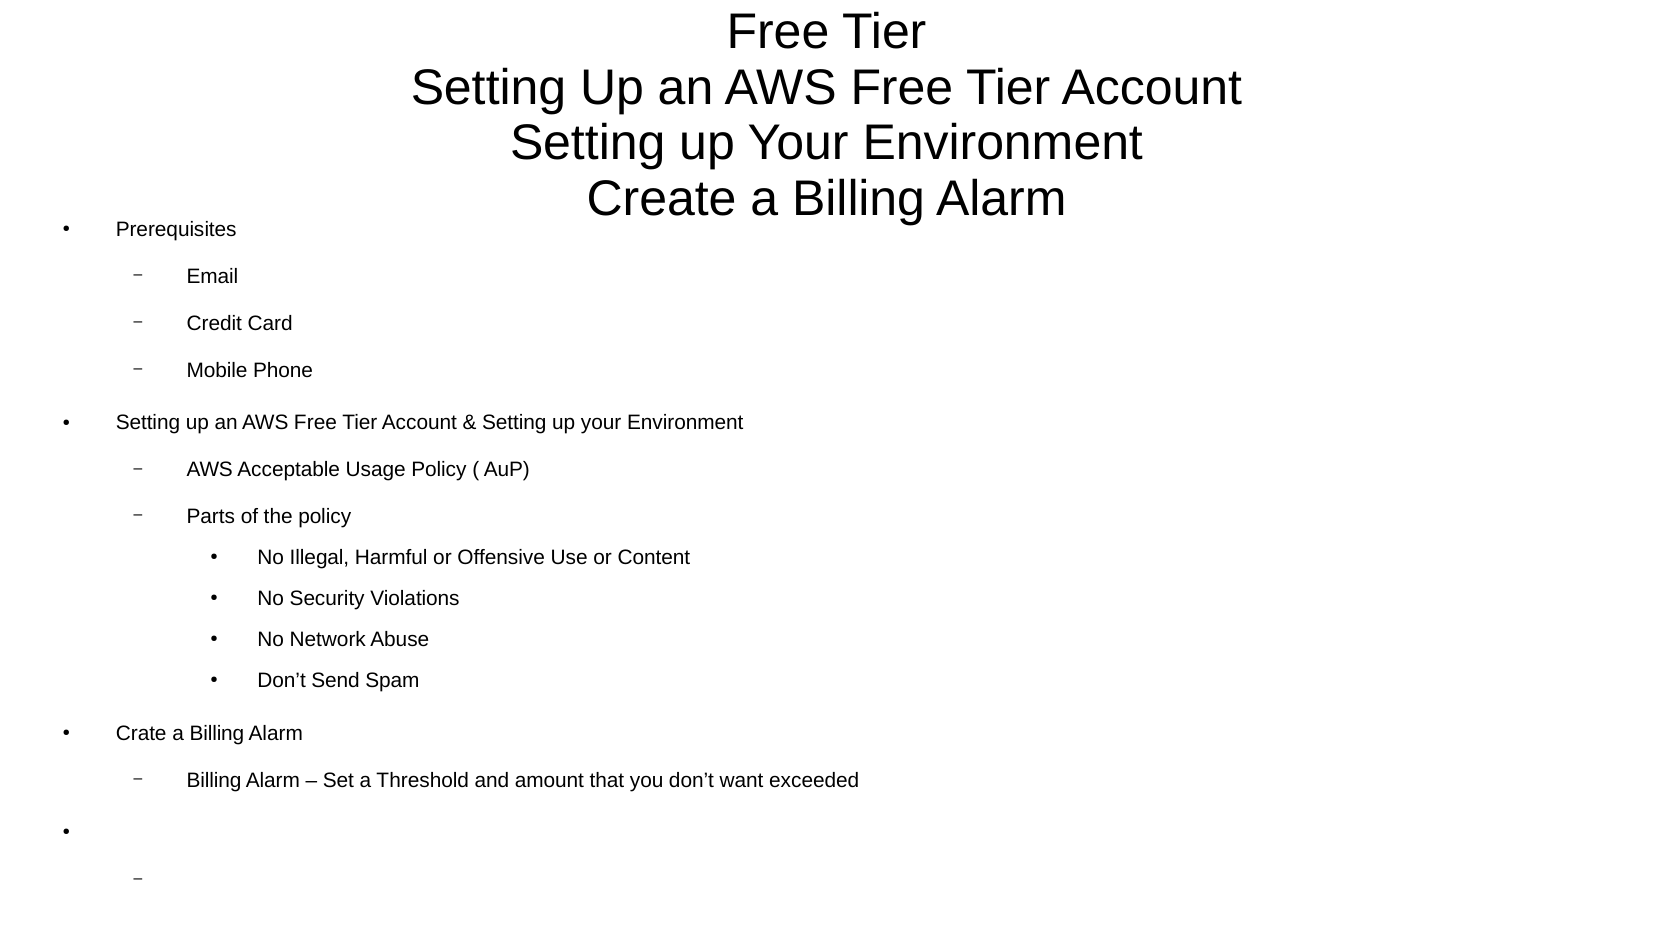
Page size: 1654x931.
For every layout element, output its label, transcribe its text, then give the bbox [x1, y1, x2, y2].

list Prerequisites Email Credit Card Mobile Phone Setting up an AWS Free Tier Account & Setting up your Environment AWS Acceptable Usage Policy ( AuP) Parts of the policy No Illegal, Harmful or Offensive Use or Content No Security Violations No Network Abuse Don’t Send Spam Crate a Billing Alarm Billing Alarm – Set a Threshold and amount that you don’t want exceeded [45, 217, 1571, 901]
title Free Tier Setting Up an AWS Free Tier Account Setting up Your Environment Create a Billing Alarm [82, 3, 1571, 217]
